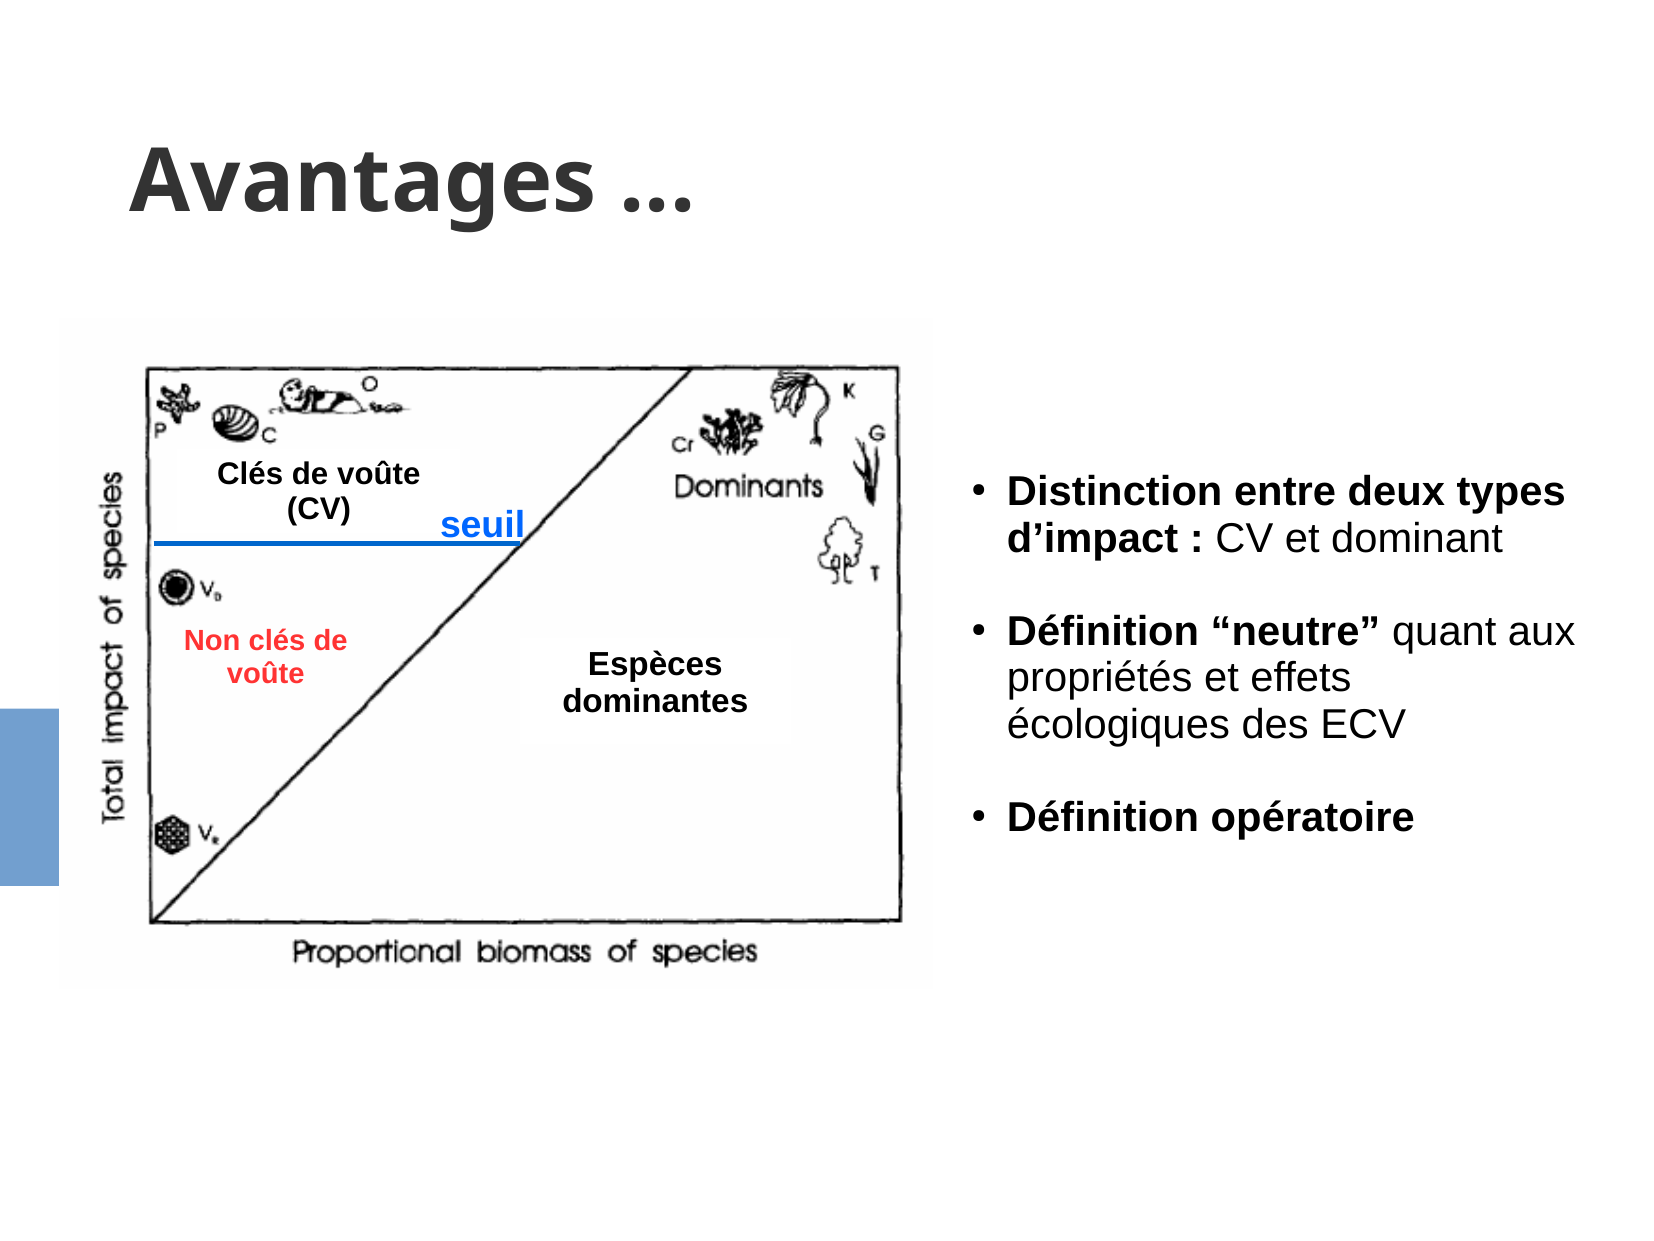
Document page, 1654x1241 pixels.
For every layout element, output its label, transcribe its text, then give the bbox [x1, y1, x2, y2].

text_box Espèces dominantes [519, 637, 792, 745]
text_box seuil [425, 496, 544, 567]
text_box Distinction entre deux types d’impact : CV et dominant Définition “neutre” quant aux propriétés et effets écologiques des ECV Définition opératoire [956, 460, 1595, 894]
text_box Clés de voûte (CV) [177, 448, 461, 534]
text_box Non clés de voûte [165, 616, 367, 697]
picture [59, 318, 933, 989]
title Avantages ... [129, 59, 1536, 296]
